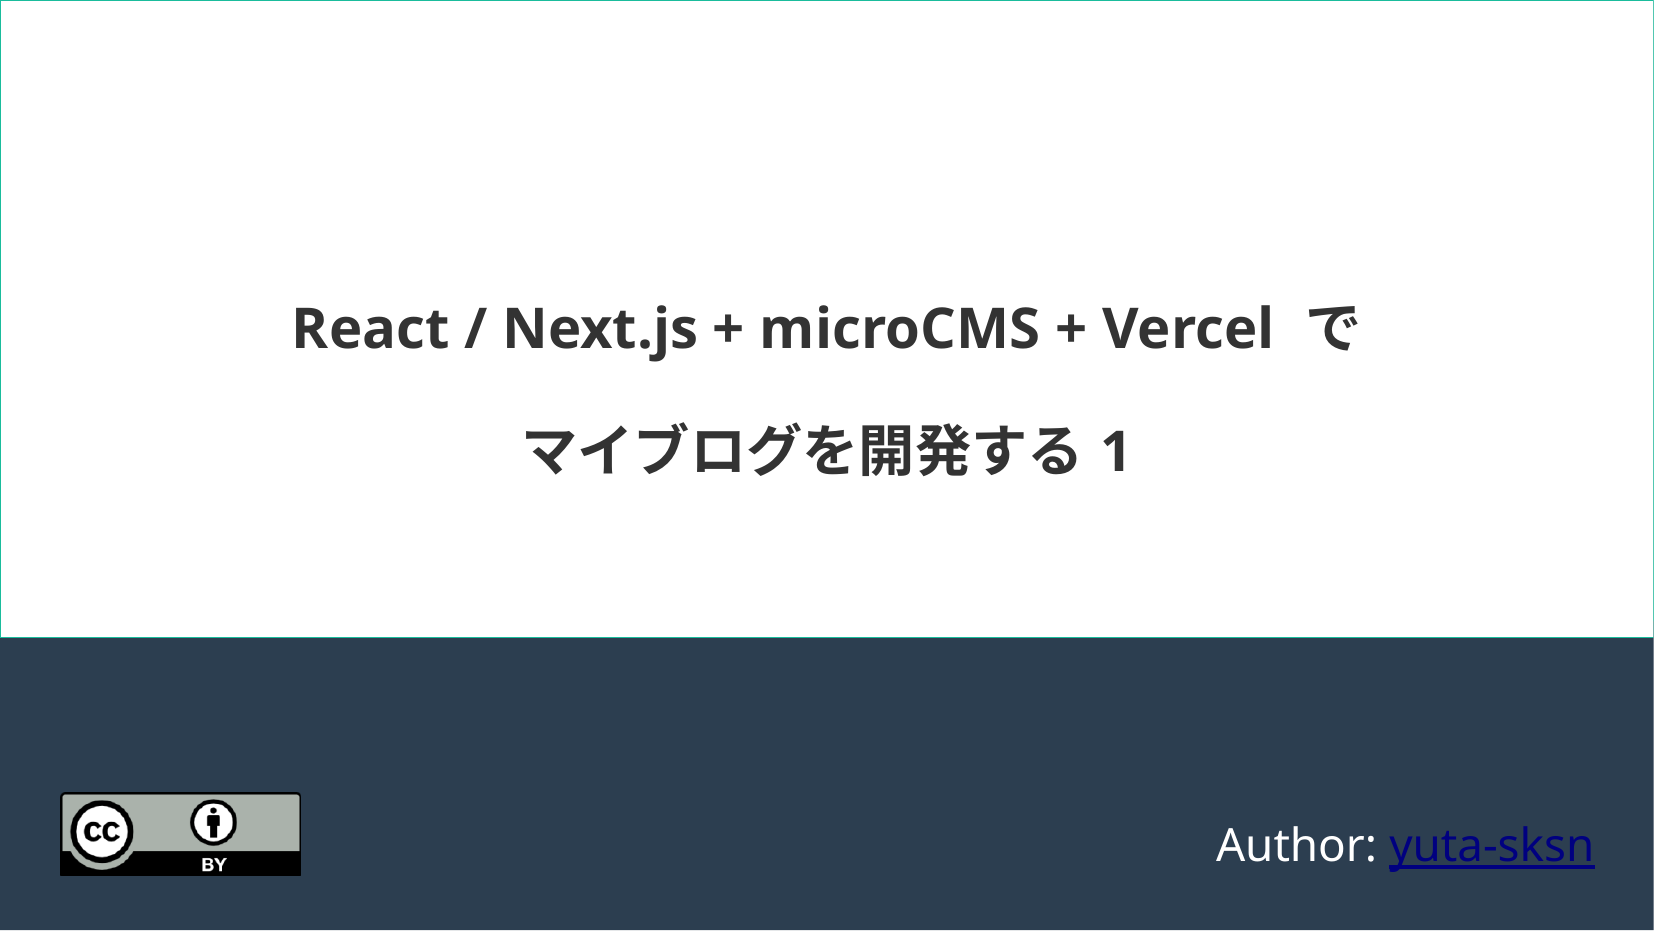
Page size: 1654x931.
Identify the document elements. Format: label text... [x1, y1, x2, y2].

title React / Next.js + microCMS + Vercel で マイブログを開発する1 [59, 262, 1595, 468]
subtitle Author: yuta-sksn [412, 687, 1595, 876]
picture [60, 792, 301, 876]
text_box [0, 0, 1654, 638]
